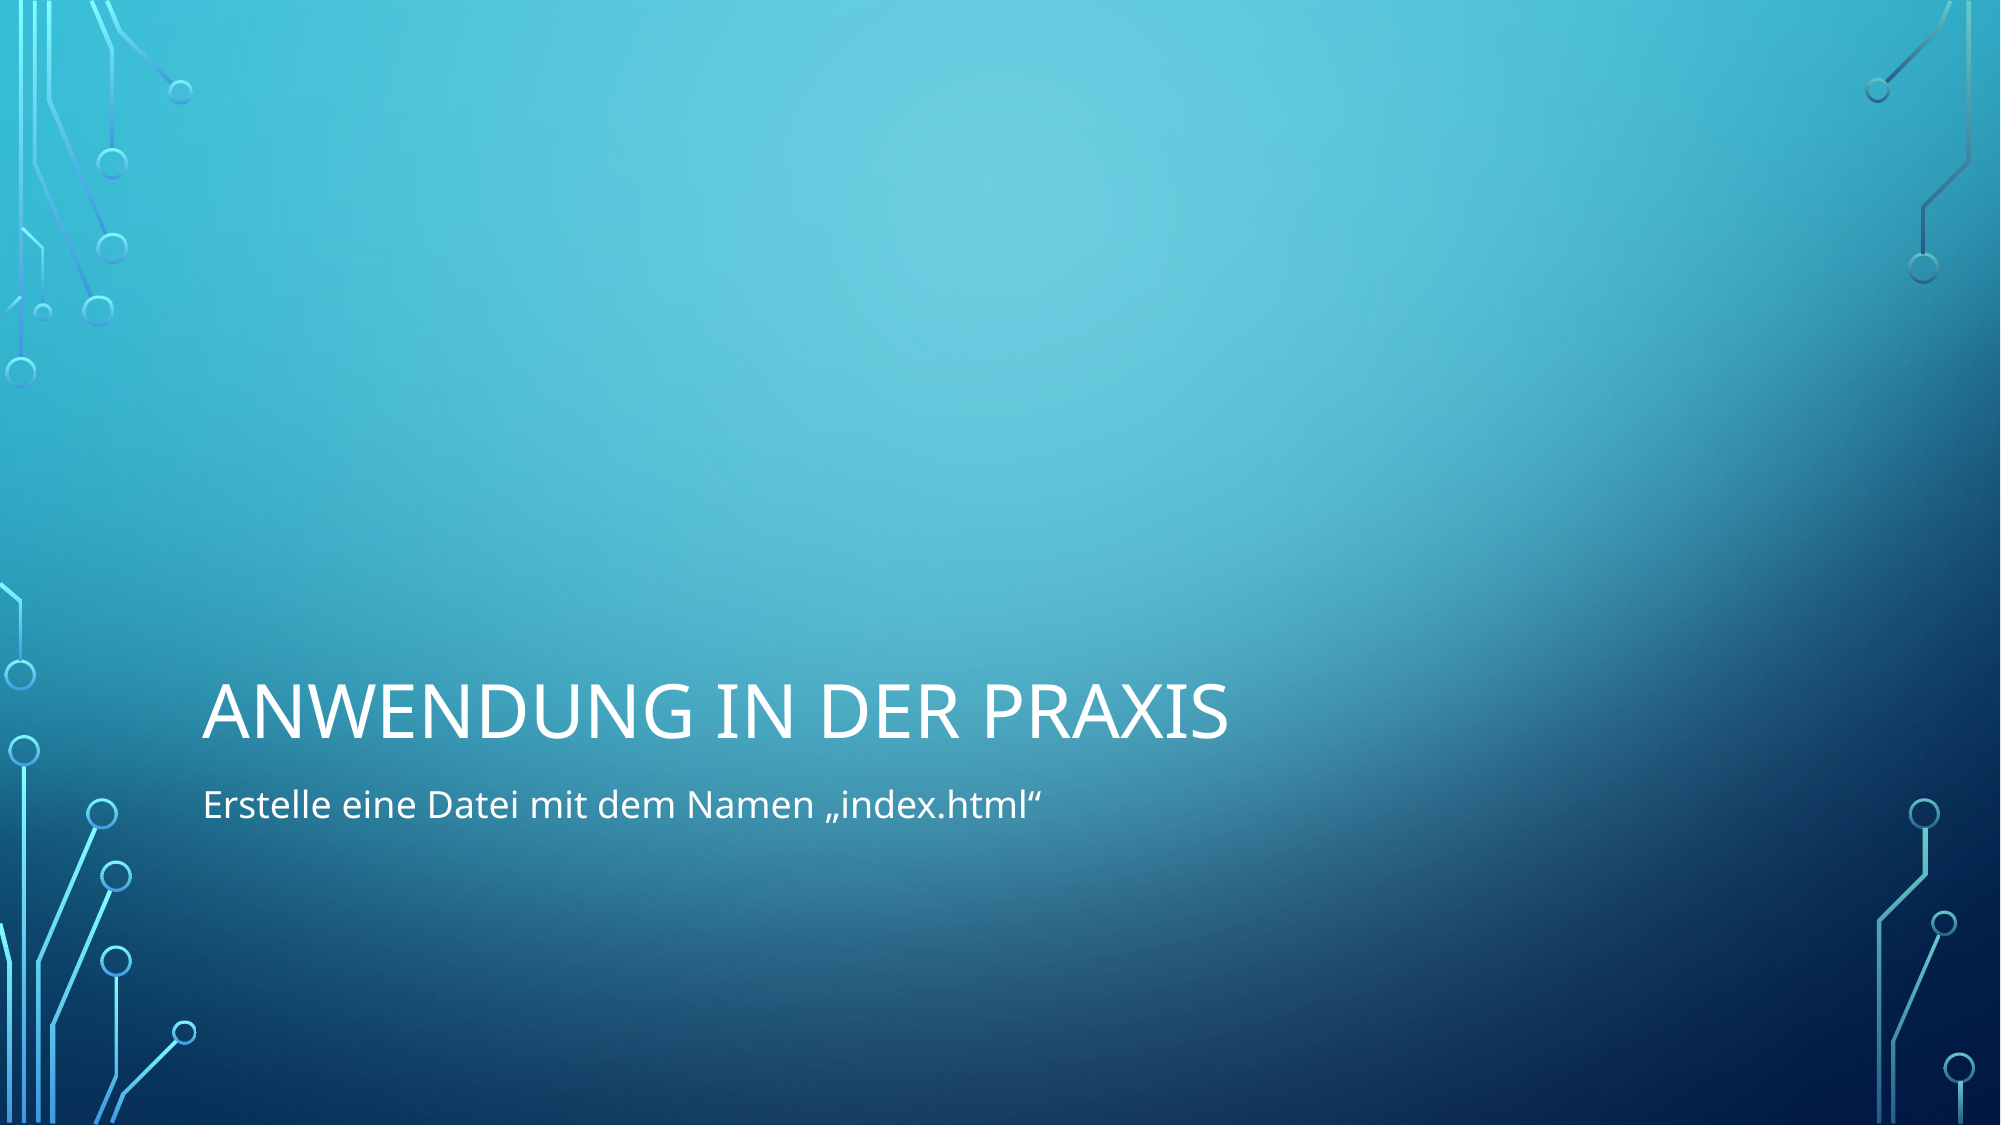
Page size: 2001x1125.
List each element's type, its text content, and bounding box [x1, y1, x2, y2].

title Anwendung in der PRaxis [187, 350, 1813, 763]
list Erstelle eine Datei mit dem Namen „index.html“ [187, 764, 1812, 952]
